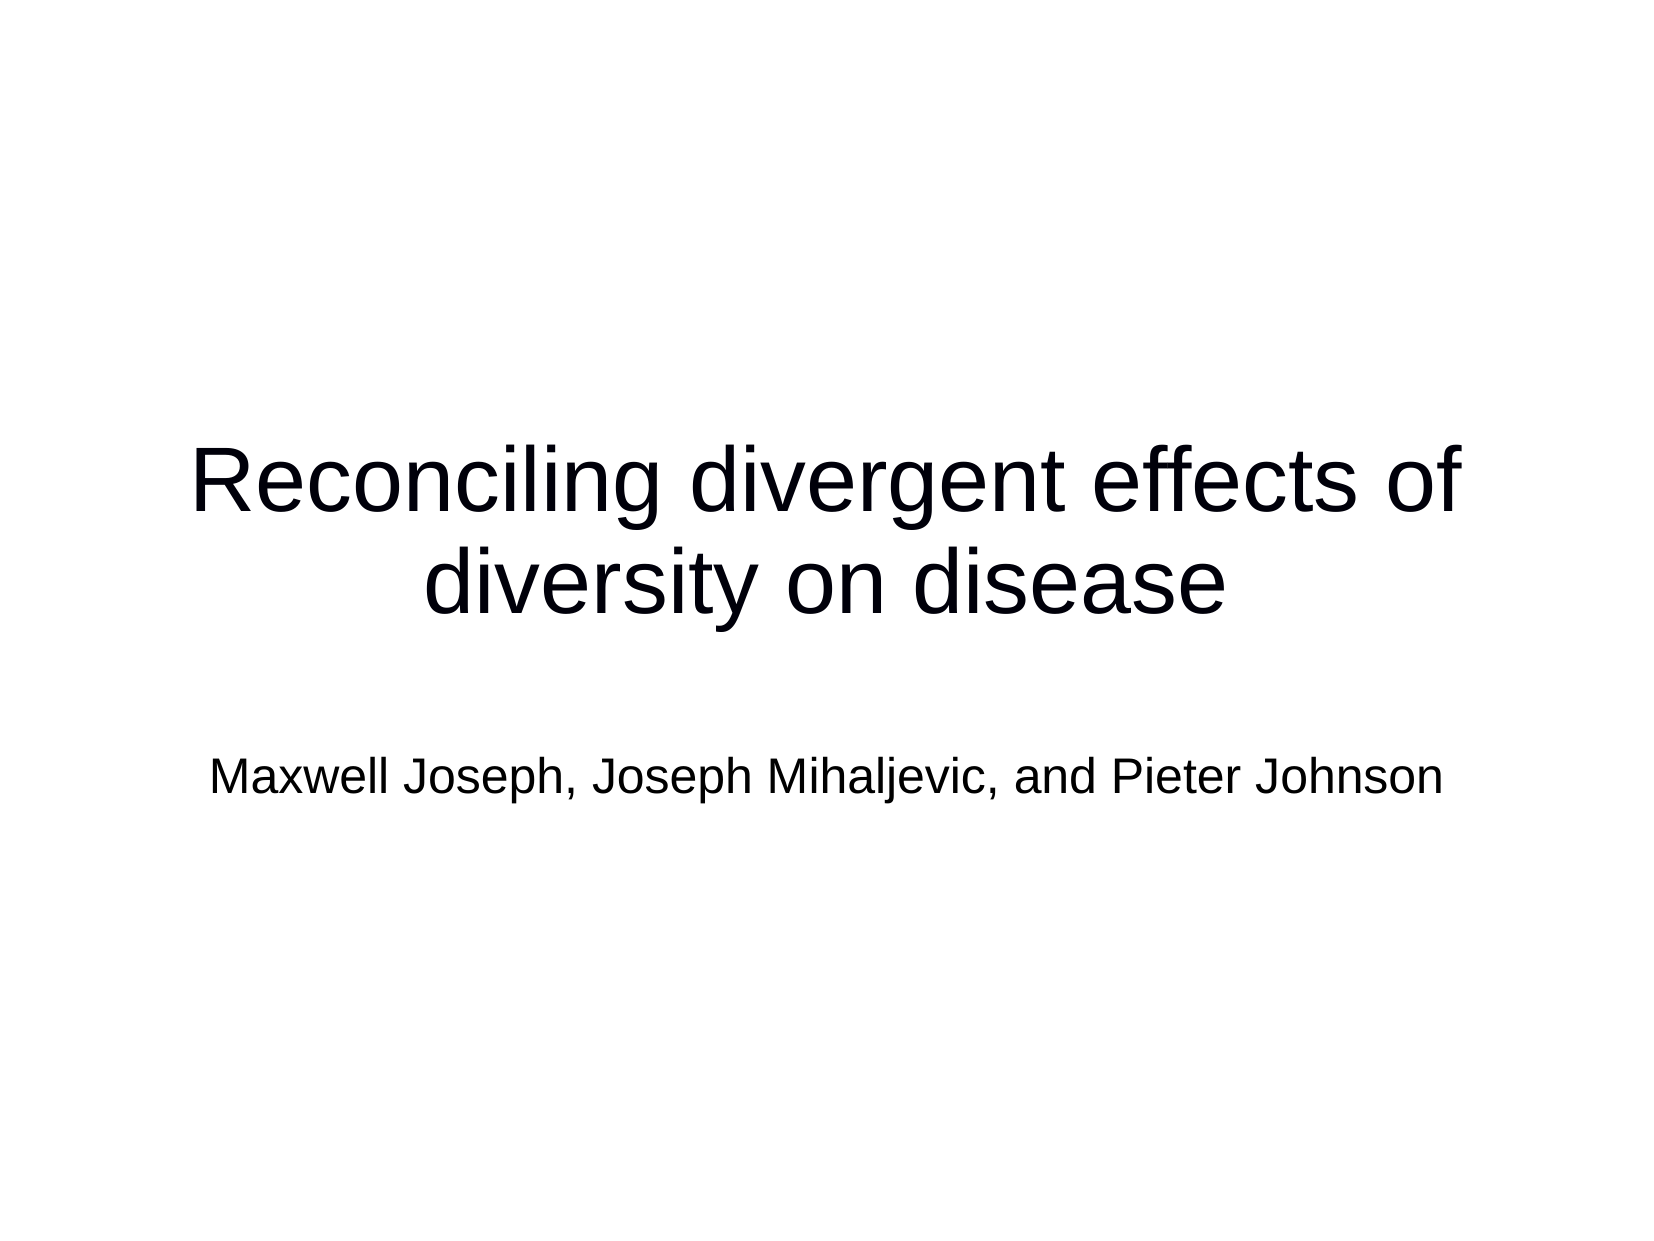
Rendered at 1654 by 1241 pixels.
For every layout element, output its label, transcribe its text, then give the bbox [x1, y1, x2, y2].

title Reconciling divergent effects of diversity on disease [82, 399, 1571, 663]
subtitle Maxwell Joseph, Joseph Mihaljevic, and Pieter Johnson [82, 713, 1571, 839]
